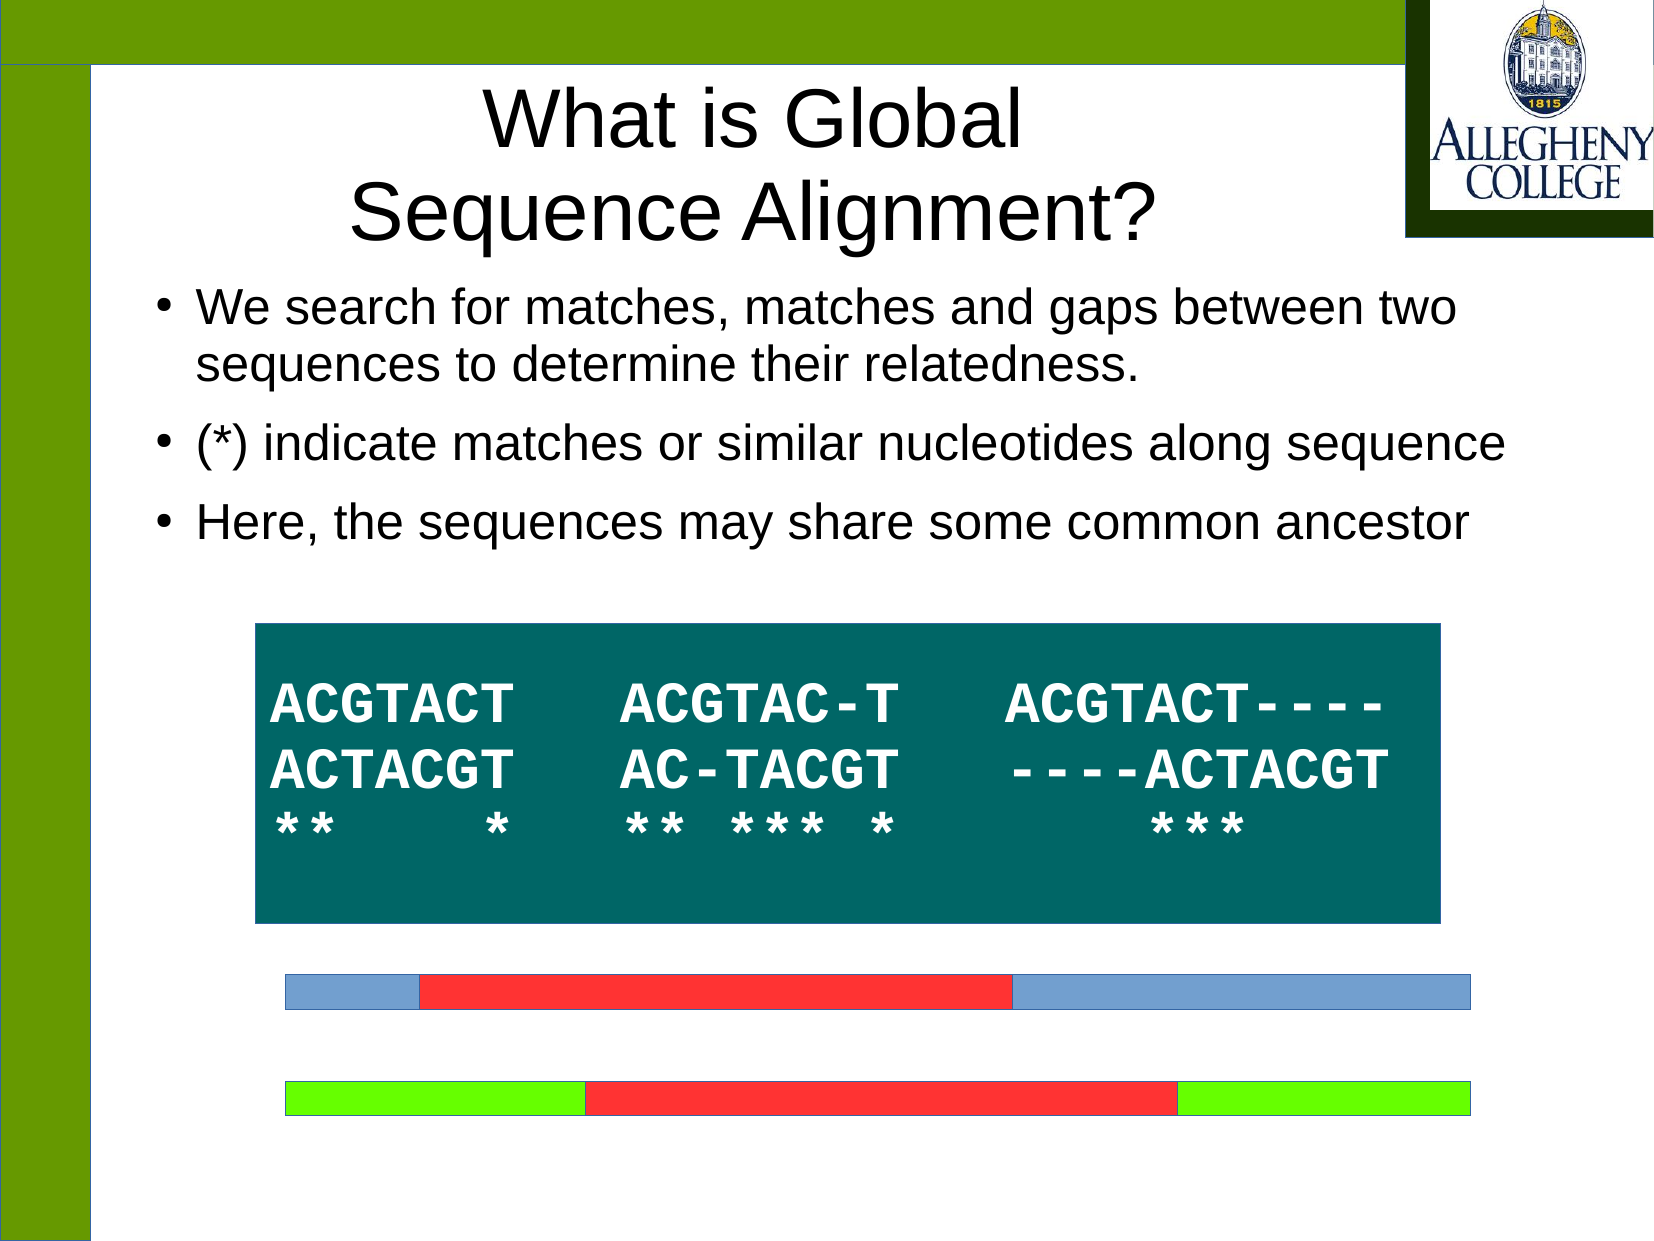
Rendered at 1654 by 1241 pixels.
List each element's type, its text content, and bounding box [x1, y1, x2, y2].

title What is Global Sequence Alignment? [112, 65, 1396, 269]
text_box [285, 974, 1471, 1010]
picture [1430, 0, 1654, 210]
text_box [0, 0, 1654, 1241]
list We search for matches, matches and gaps between two sequences to determine their relatedness. (*) indicate matches or similar nucleotides along sequence Here, the sequences may share some common ancestor [141, 278, 1630, 556]
text_box [285, 1081, 1471, 1116]
text_box ACGTACT ACGTAC-T ACGTACT---- ACTACGT AC-TACGT ----ACTACGT ** * ** *** * *** [255, 623, 1441, 924]
